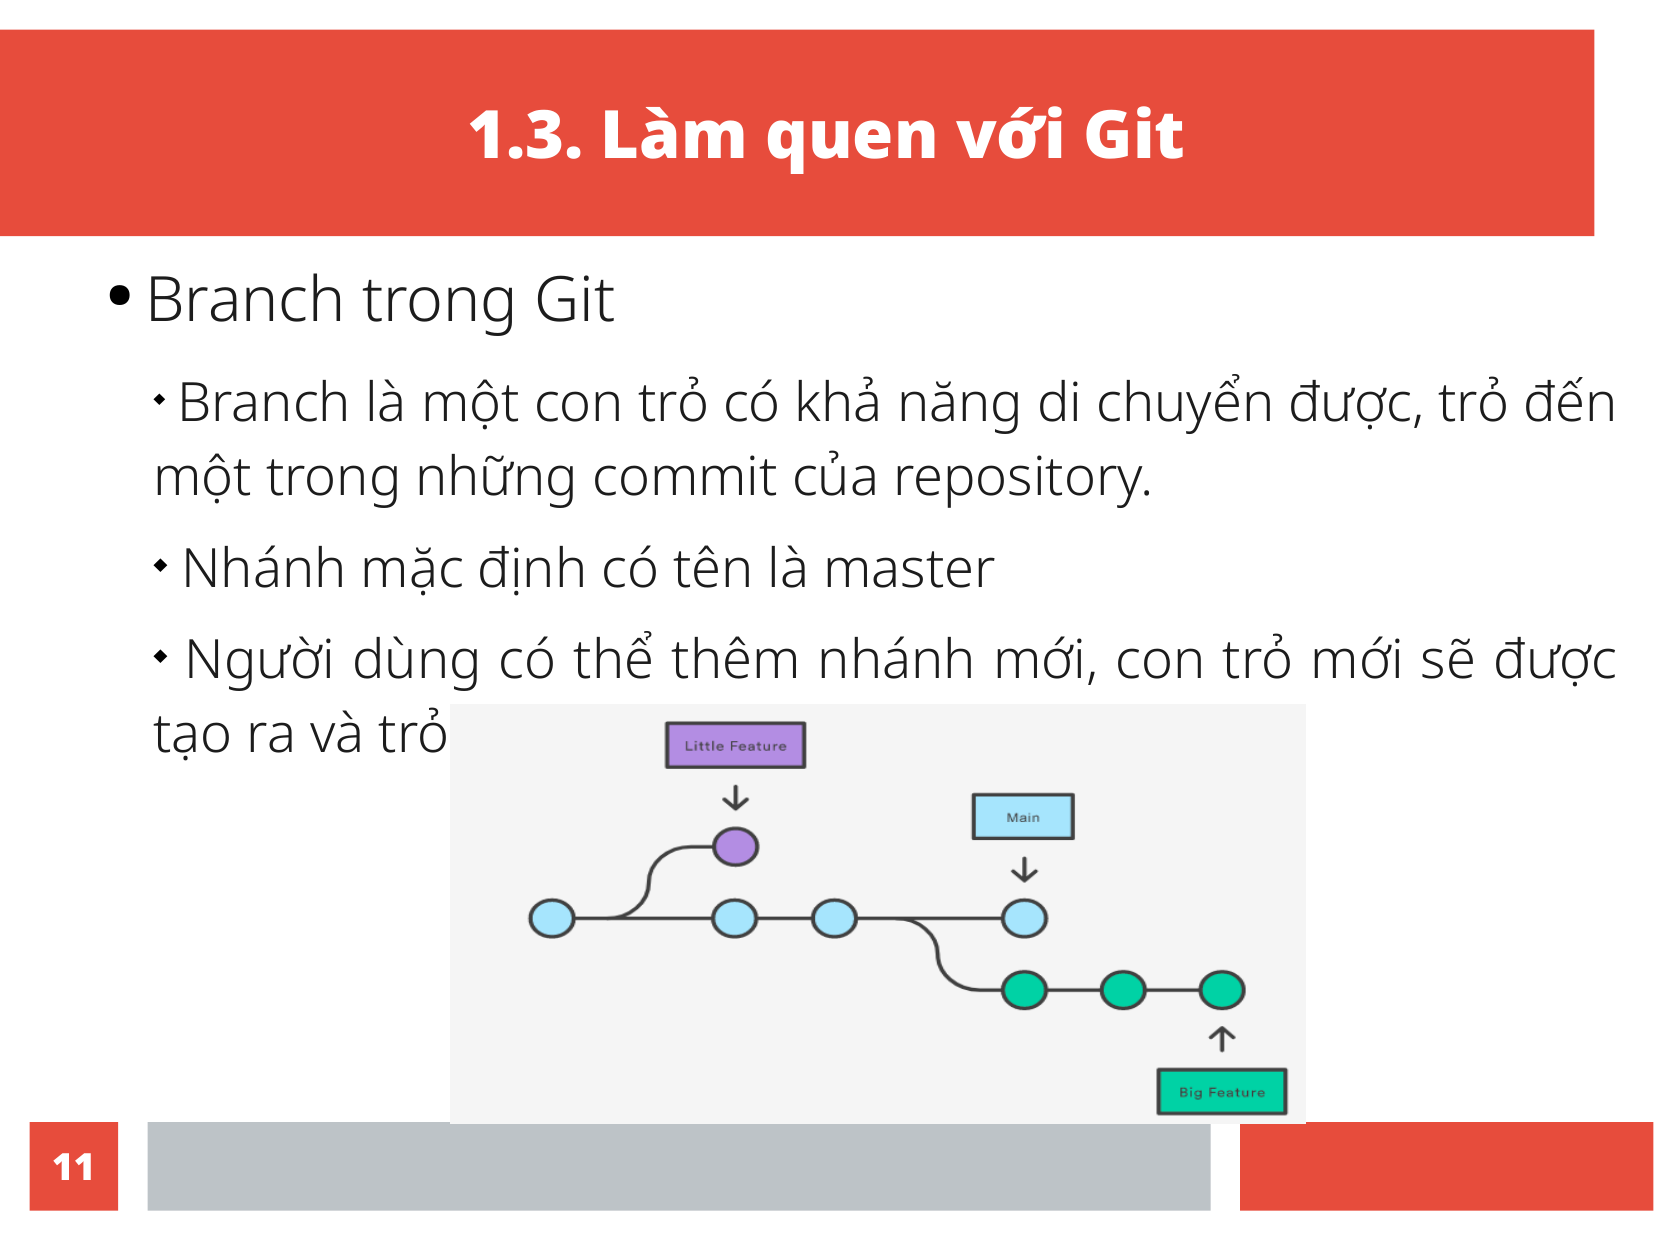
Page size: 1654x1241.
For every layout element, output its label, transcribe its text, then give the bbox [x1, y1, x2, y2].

picture [450, 704, 1306, 1124]
title 1.3. Làm quen với Git [59, 59, 1595, 207]
list Branch trong Git Branch là một con trỏ có khả năng di chuyển được, trỏ đến một trong những commit của repository. Nhánh mặc định có tên là master Người dùng có thể thêm nhánh mới, con trỏ mới sẽ được tạo ra và trỏ vào commit hiện tại. [59, 255, 1621, 1093]
